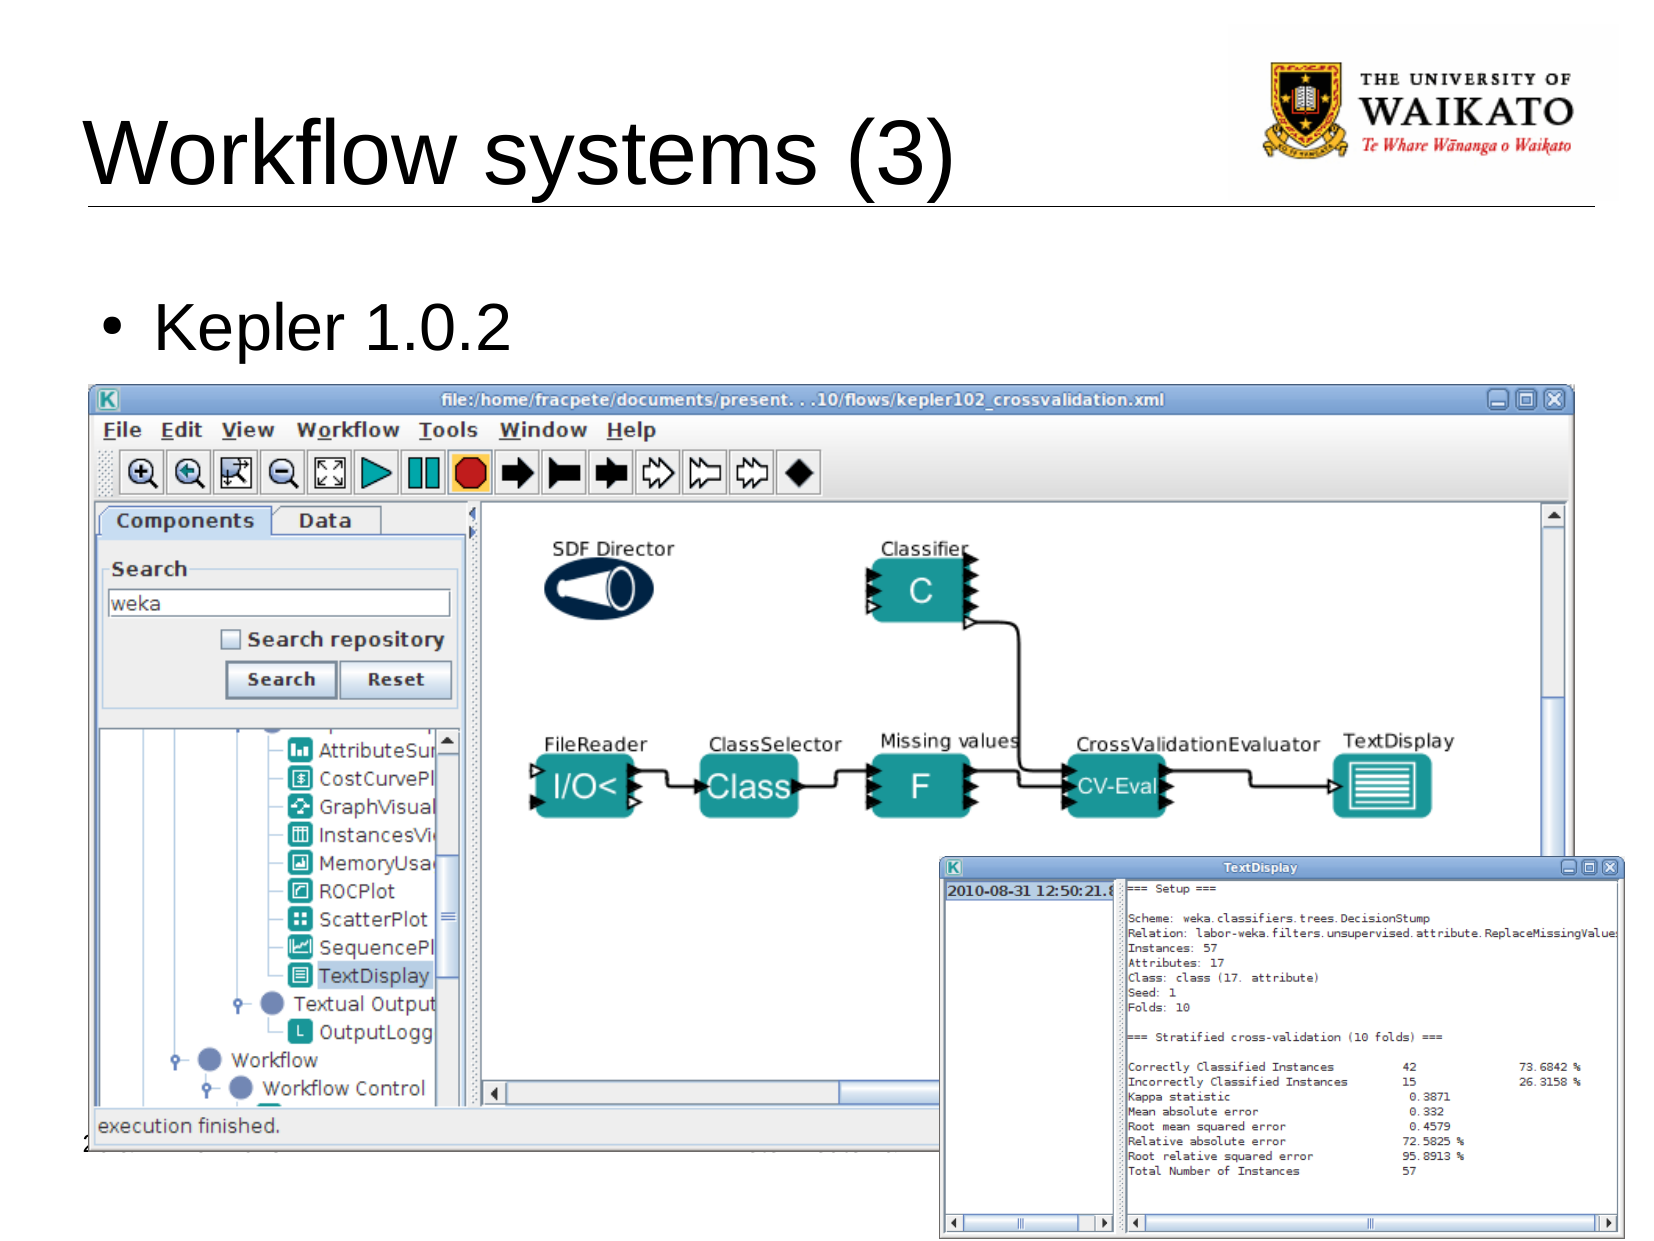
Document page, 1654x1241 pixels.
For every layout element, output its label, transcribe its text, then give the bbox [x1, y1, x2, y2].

list Kepler 1.0.2 [82, 290, 1571, 1010]
picture [88, 384, 1625, 1239]
title Workflow systems (3) [82, 49, 1571, 257]
picture [1228, 24, 1619, 201]
